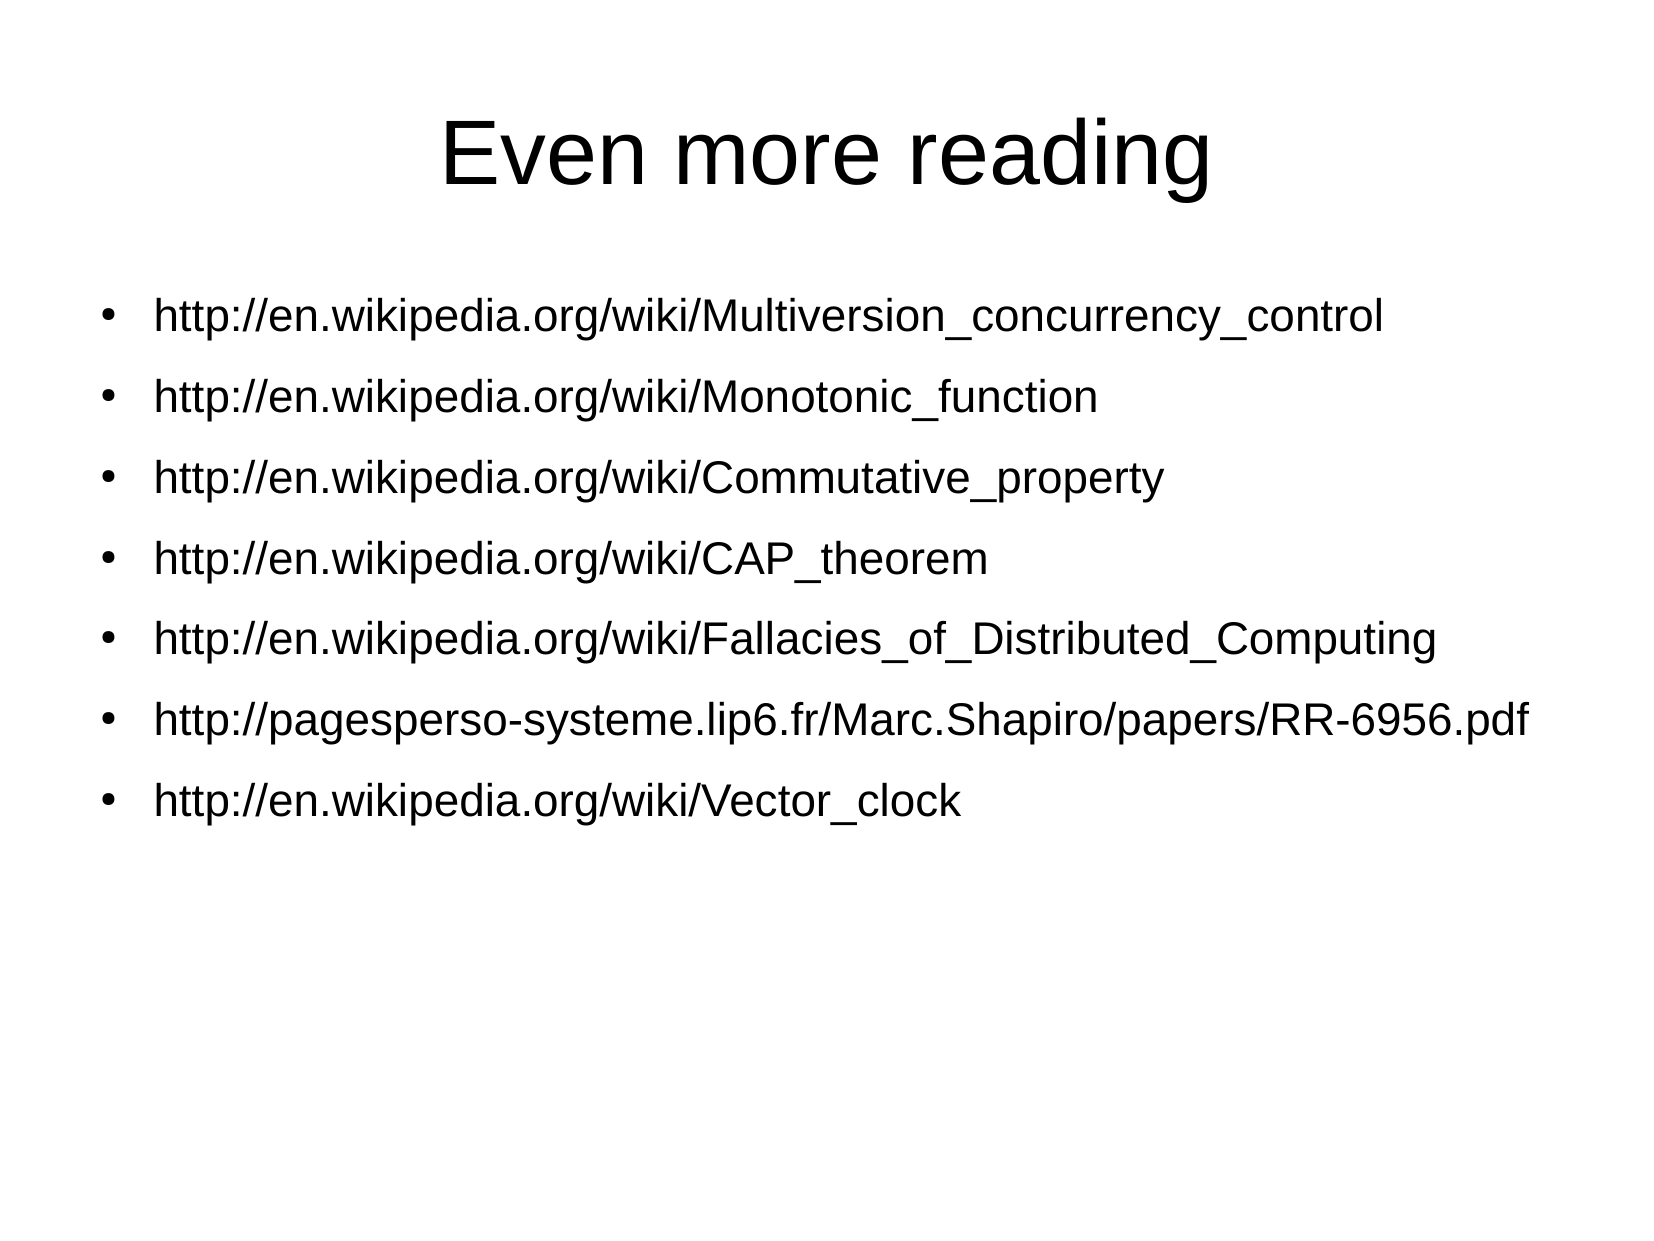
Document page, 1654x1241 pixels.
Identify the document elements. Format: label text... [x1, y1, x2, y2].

list http://en.wikipedia.org/wiki/Multiversion_concurrency_control http://en.wikipedia.org/wiki/Monotonic_function http://en.wikipedia.org/wiki/Commutative_property http://en.wikipedia.org/wiki/CAP_theorem http://en.wikipedia.org/wiki/Fallacies_of_Distributed_Computing http://pagesperso-systeme.lip6.fr/Marc.Shapiro/papers/RR-6956.pdf http://en.wikipedia.org/wiki/Vector_clock [82, 290, 1571, 1109]
title Even more reading [82, 49, 1571, 257]
